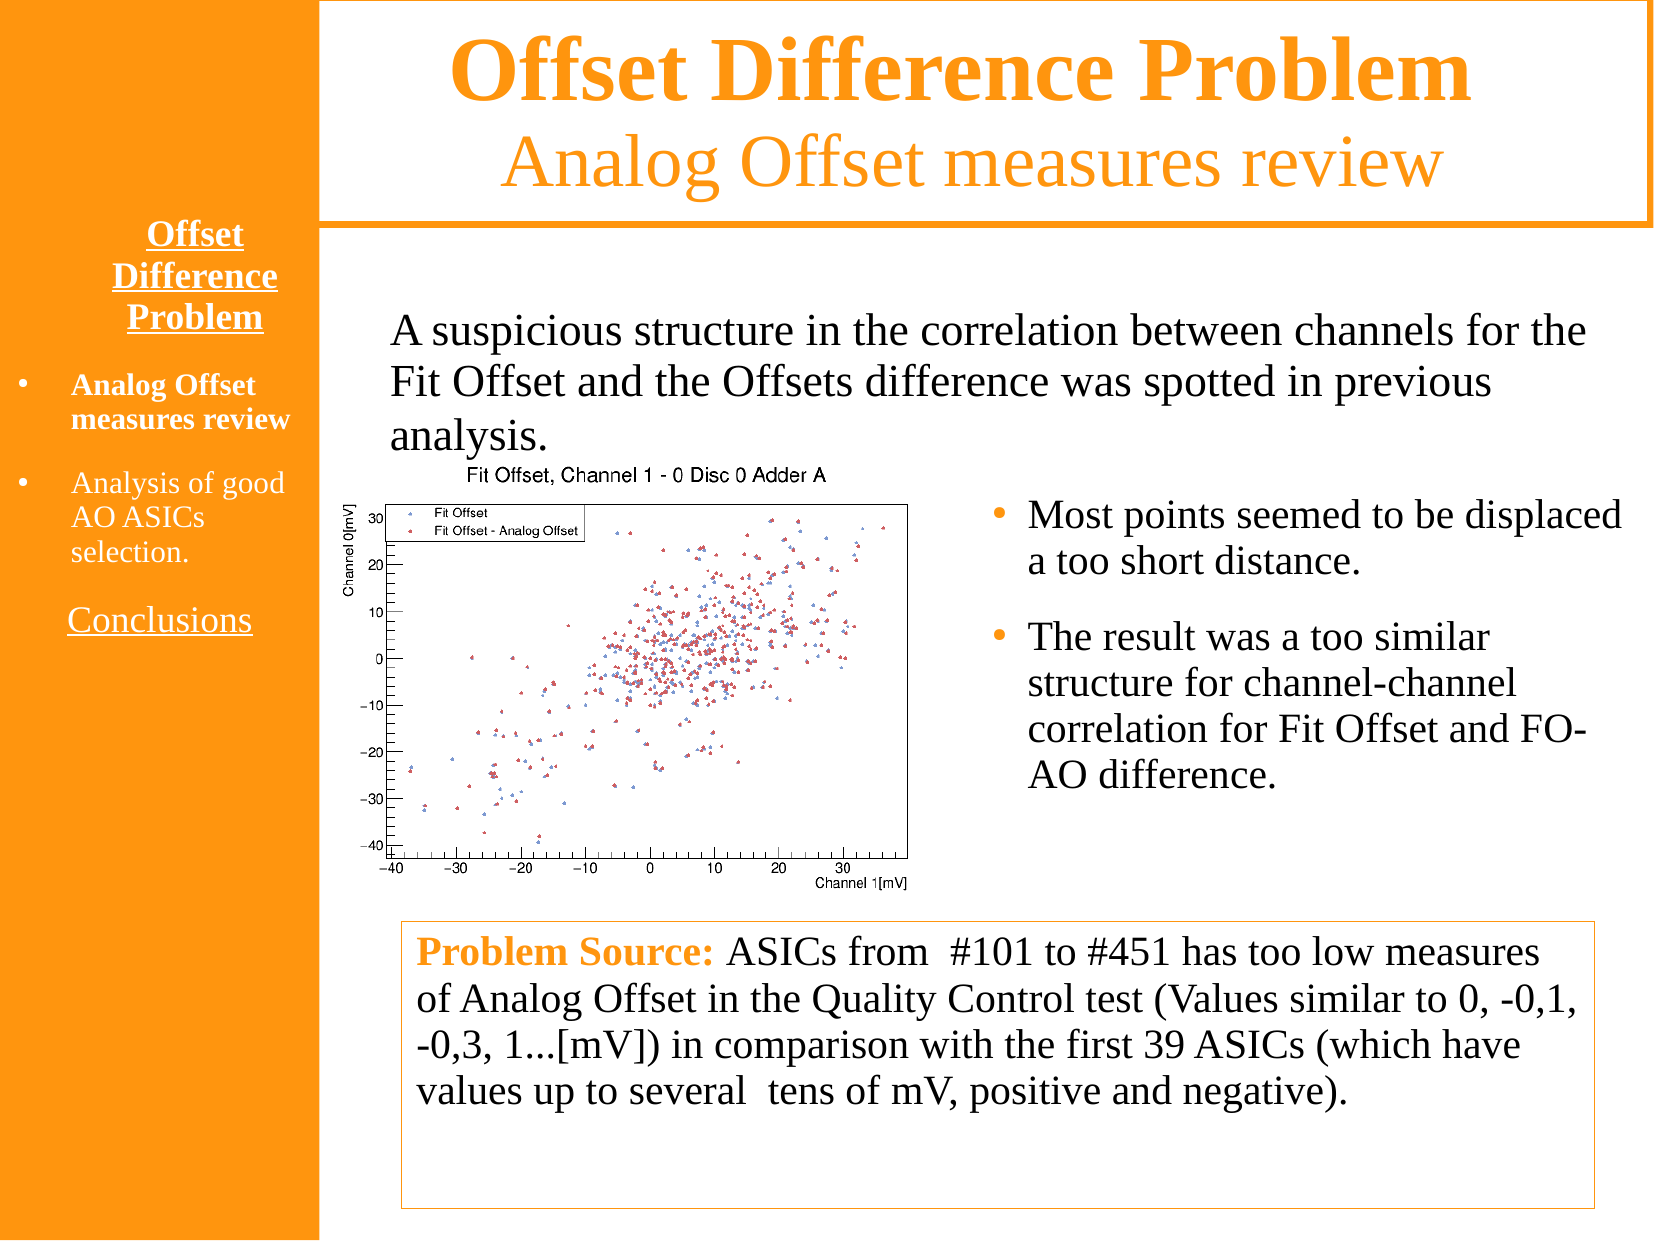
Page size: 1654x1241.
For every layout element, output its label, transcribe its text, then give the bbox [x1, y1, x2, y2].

list A suspicious structure in the correlation between channels for the Fit Offset and the Offsets difference was spotted in previous analysis. Most points seemed to be displaced a too short distance. The result was a too similar structure for channel-channel correlation for Fit Offset and FO-AO difference. [320, 224, 1630, 1241]
text_box Problem Source: ASICs from #101 to #451 has too low measures of Analog Offset in the Quality Control test (Values similar to 0, -0,1, -0,3, 1...[mV]) in comparison with the first 39 ASICs (which have values up to several tens of mV, positive and negative). [401, 921, 1595, 1209]
picture [321, 460, 972, 902]
list Offset Difference Problem Analog Offset measures review Analysis of good AO ASICs selection. Conclusions [0, 0, 320, 1241]
title Offset Difference Problem Analog Offset measures review [320, 0, 1651, 225]
